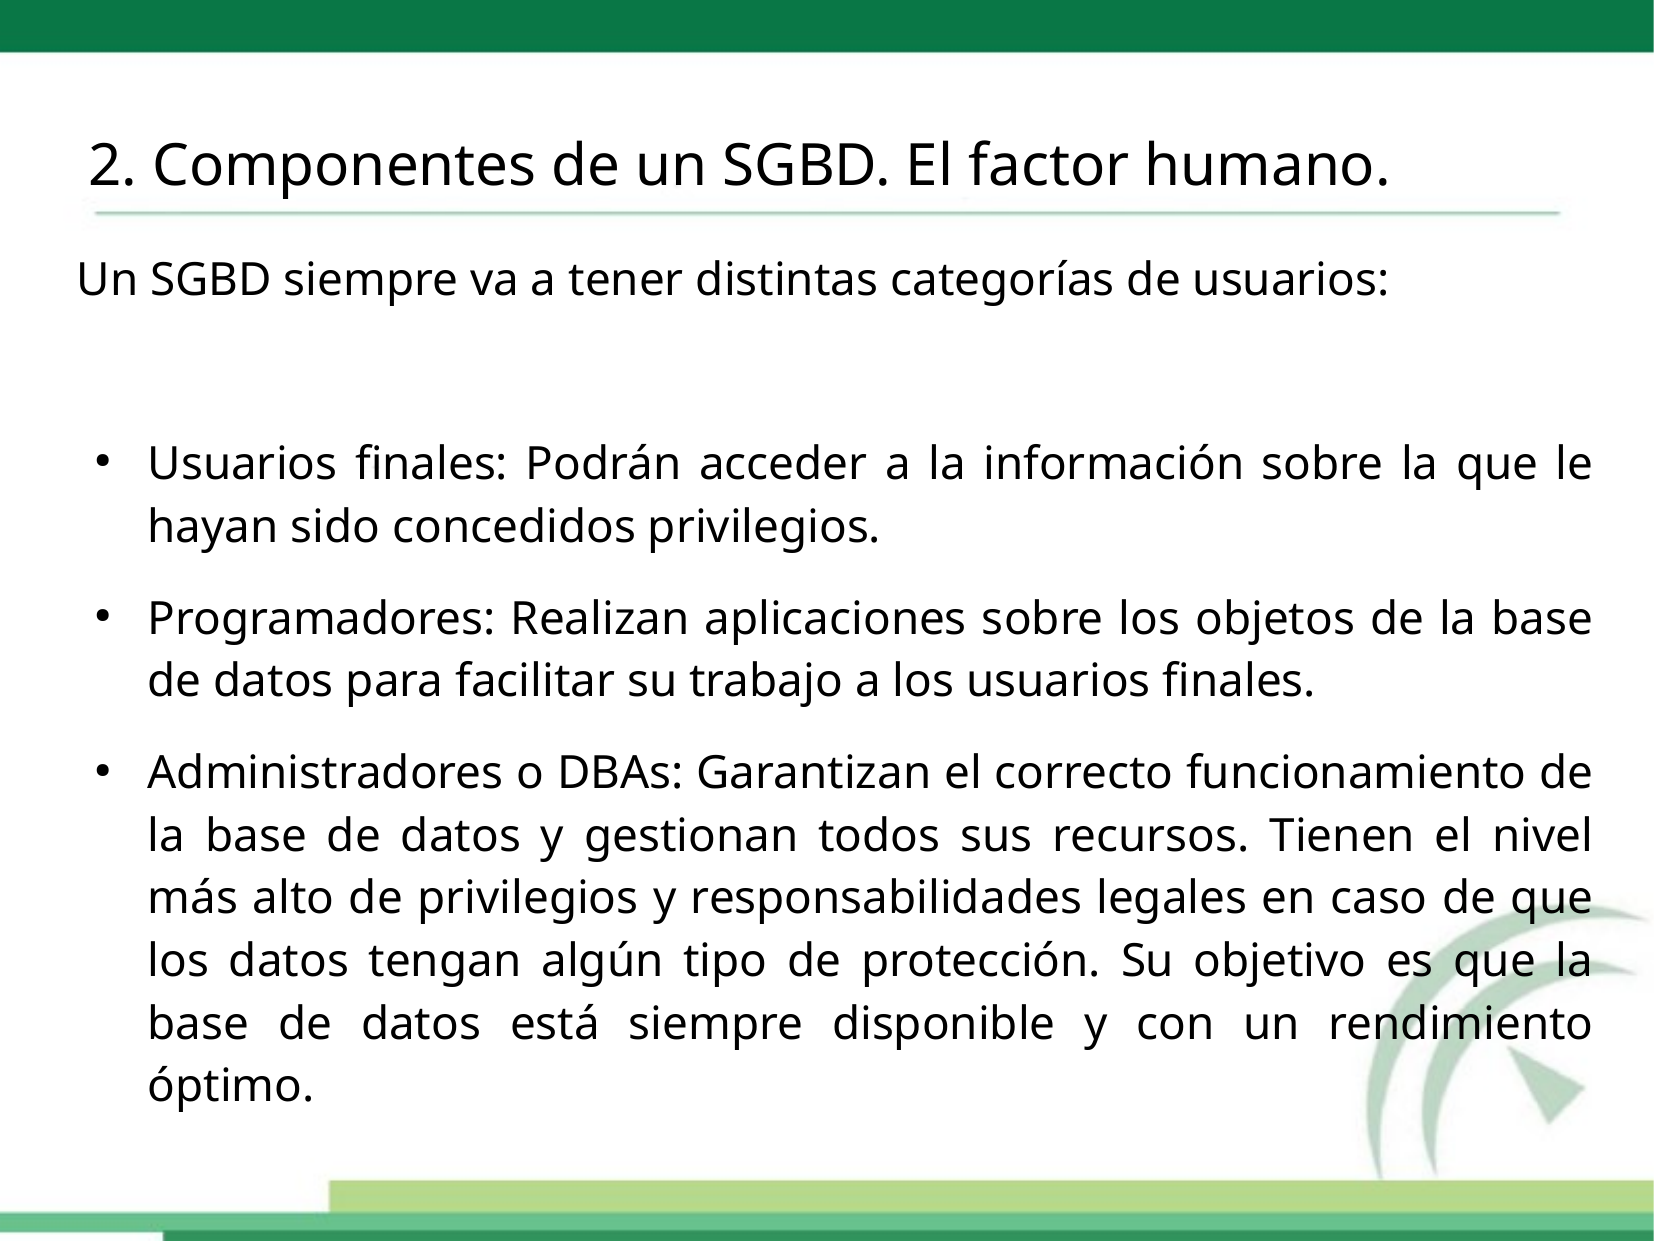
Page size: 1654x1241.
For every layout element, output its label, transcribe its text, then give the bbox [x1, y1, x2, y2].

list Un SGBD siempre va a tener distintas categorías de usuarios: Usuarios finales: Podrán acceder a la información sobre la que le hayan sido concedidos privilegios. Programadores: Realizan aplicaciones sobre los objetos de la base de datos para facilitar su trabajo a los usuarios finales. Administradores o DBAs: Garantizan el correcto funcionamiento de la base de datos y gestionan todos sus recursos. Tienen el nivel más alto de privilegios y responsabilidades legales en caso de que los datos tengan algún tipo de protección. Su objetivo es que la base de datos está siempre disponible y con un rendimiento óptimo. [76, 246, 1595, 1051]
title 2. Componentes de un SGBD. El factor humano. [88, 58, 1577, 246]
picture [0, 0, 1654, 1241]
